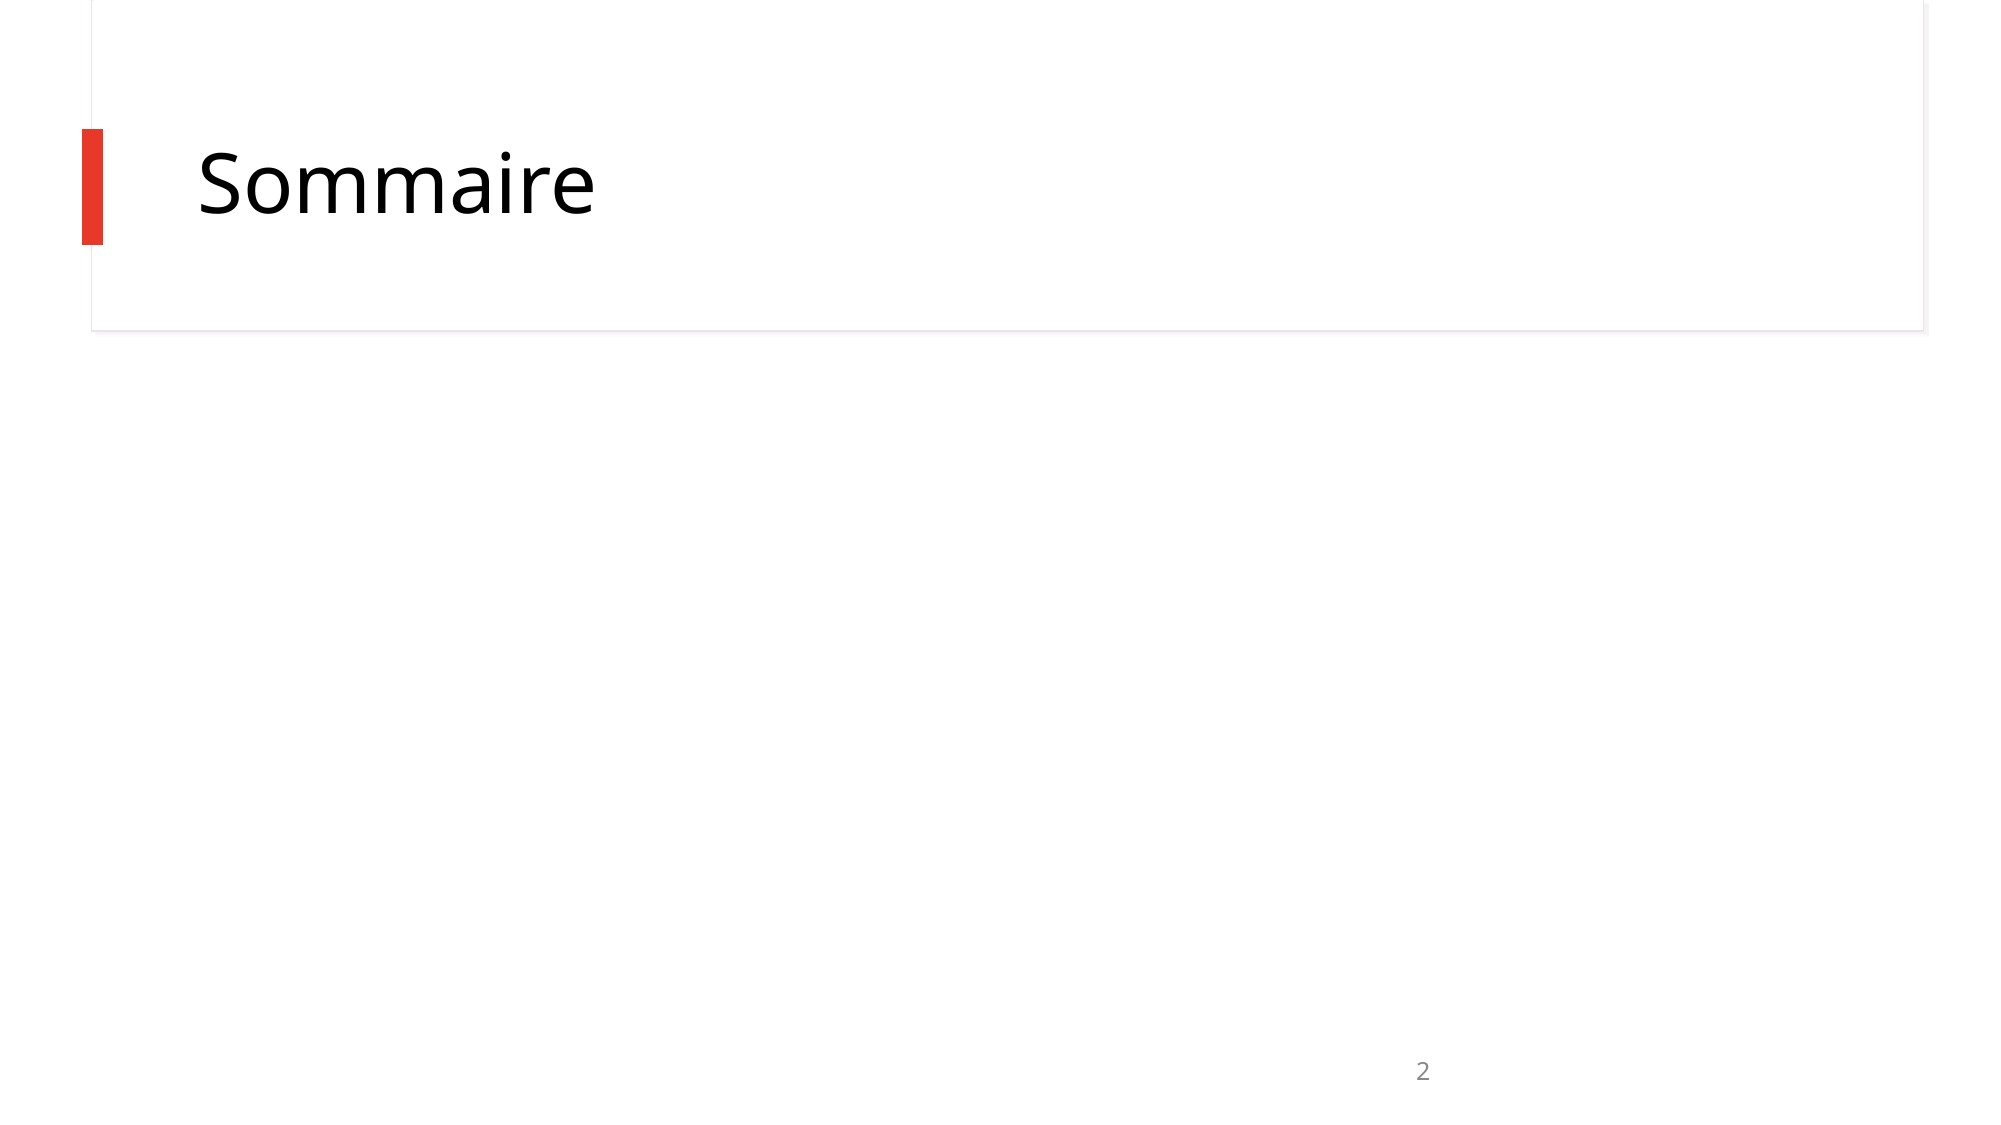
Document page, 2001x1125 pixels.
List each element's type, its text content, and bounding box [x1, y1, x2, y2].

text_box [1401, 1042, 1852, 1103]
title Sommaire [183, 90, 1852, 284]
